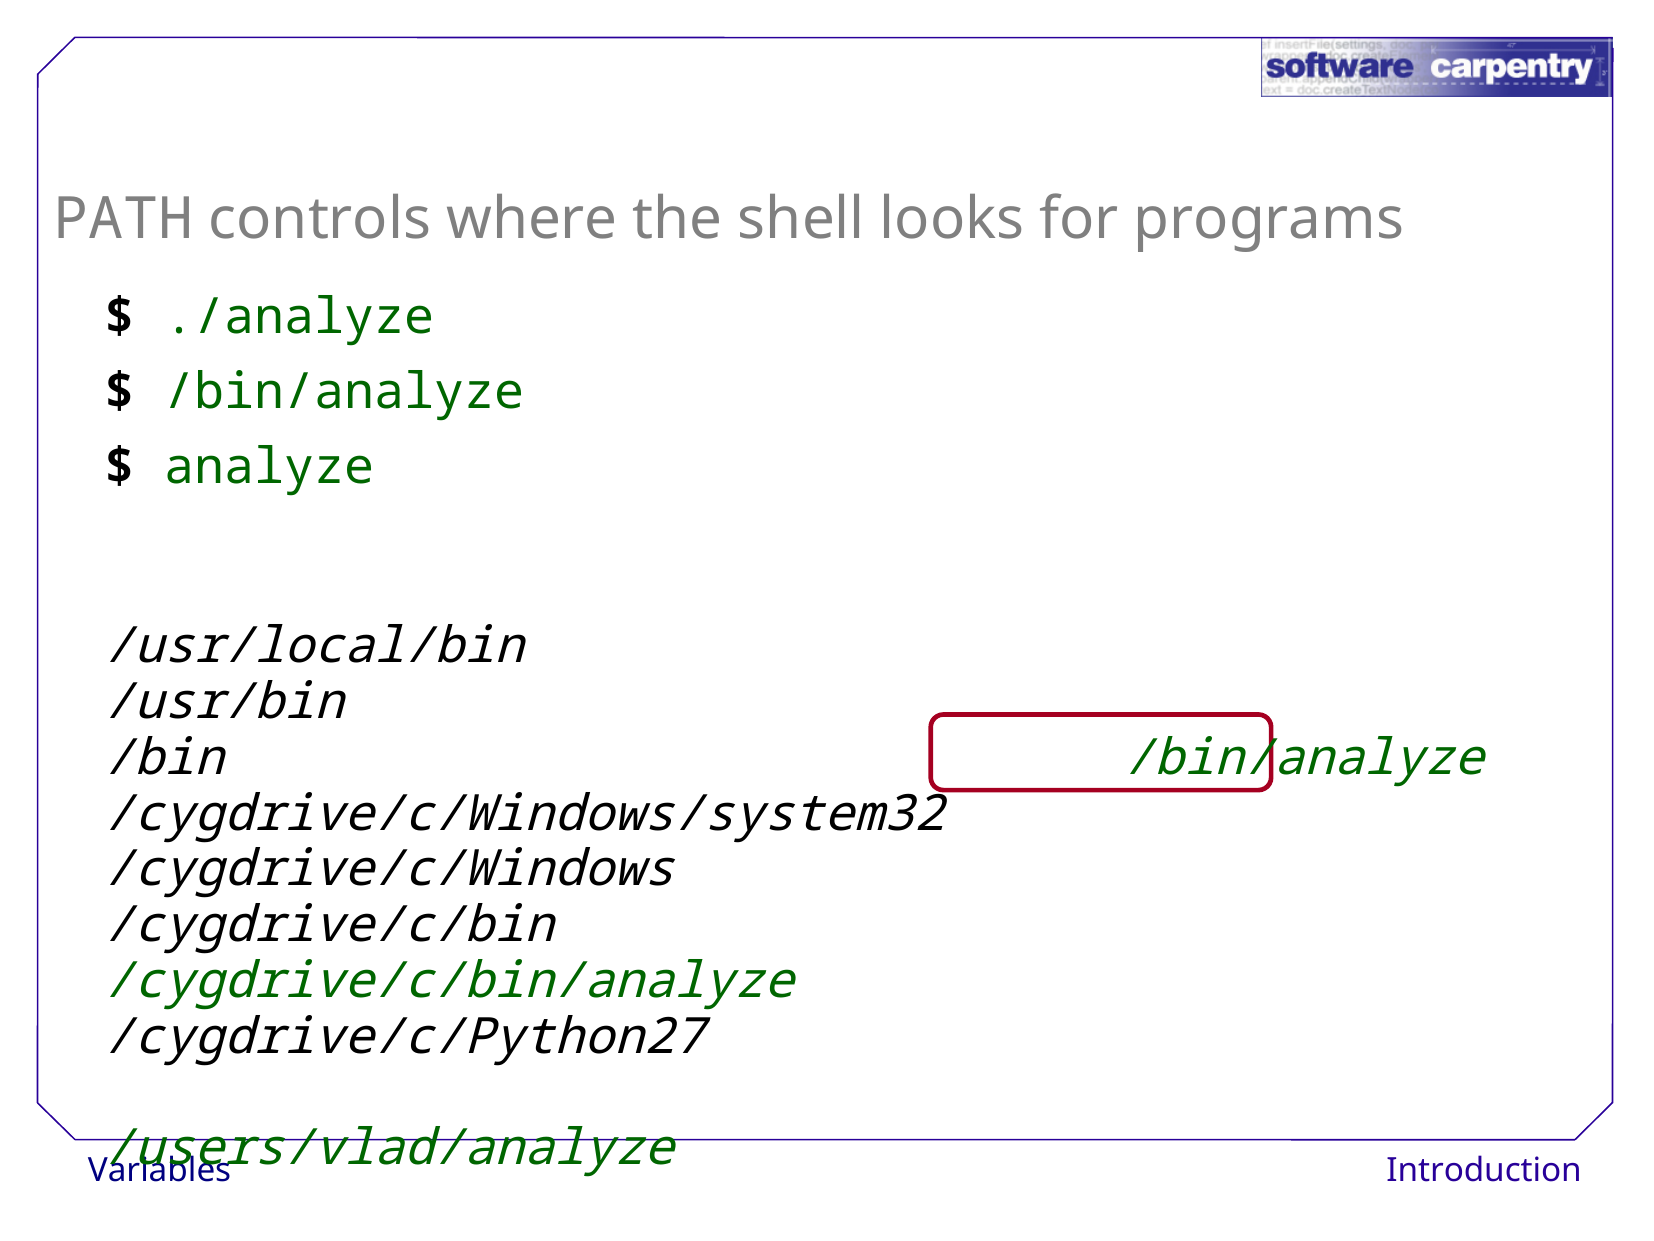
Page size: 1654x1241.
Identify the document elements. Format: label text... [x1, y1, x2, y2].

text_box /usr/local/bin /usr/bin /bin /bin/analyze /cygdrive/c/Windows/system32 /cygdrive/c/Windows /cygdrive/c/bin /cygdrive/c/bin/analyze /cygdrive/c/Python27 /users/vlad/analyze [89, 610, 1564, 1184]
picture [1261, 39, 1613, 97]
text_box PATH controls where the shell looks for programs [38, 138, 1570, 259]
text_box $ ./analyze $ /bin/analyze $ analyze [89, 260, 1512, 610]
